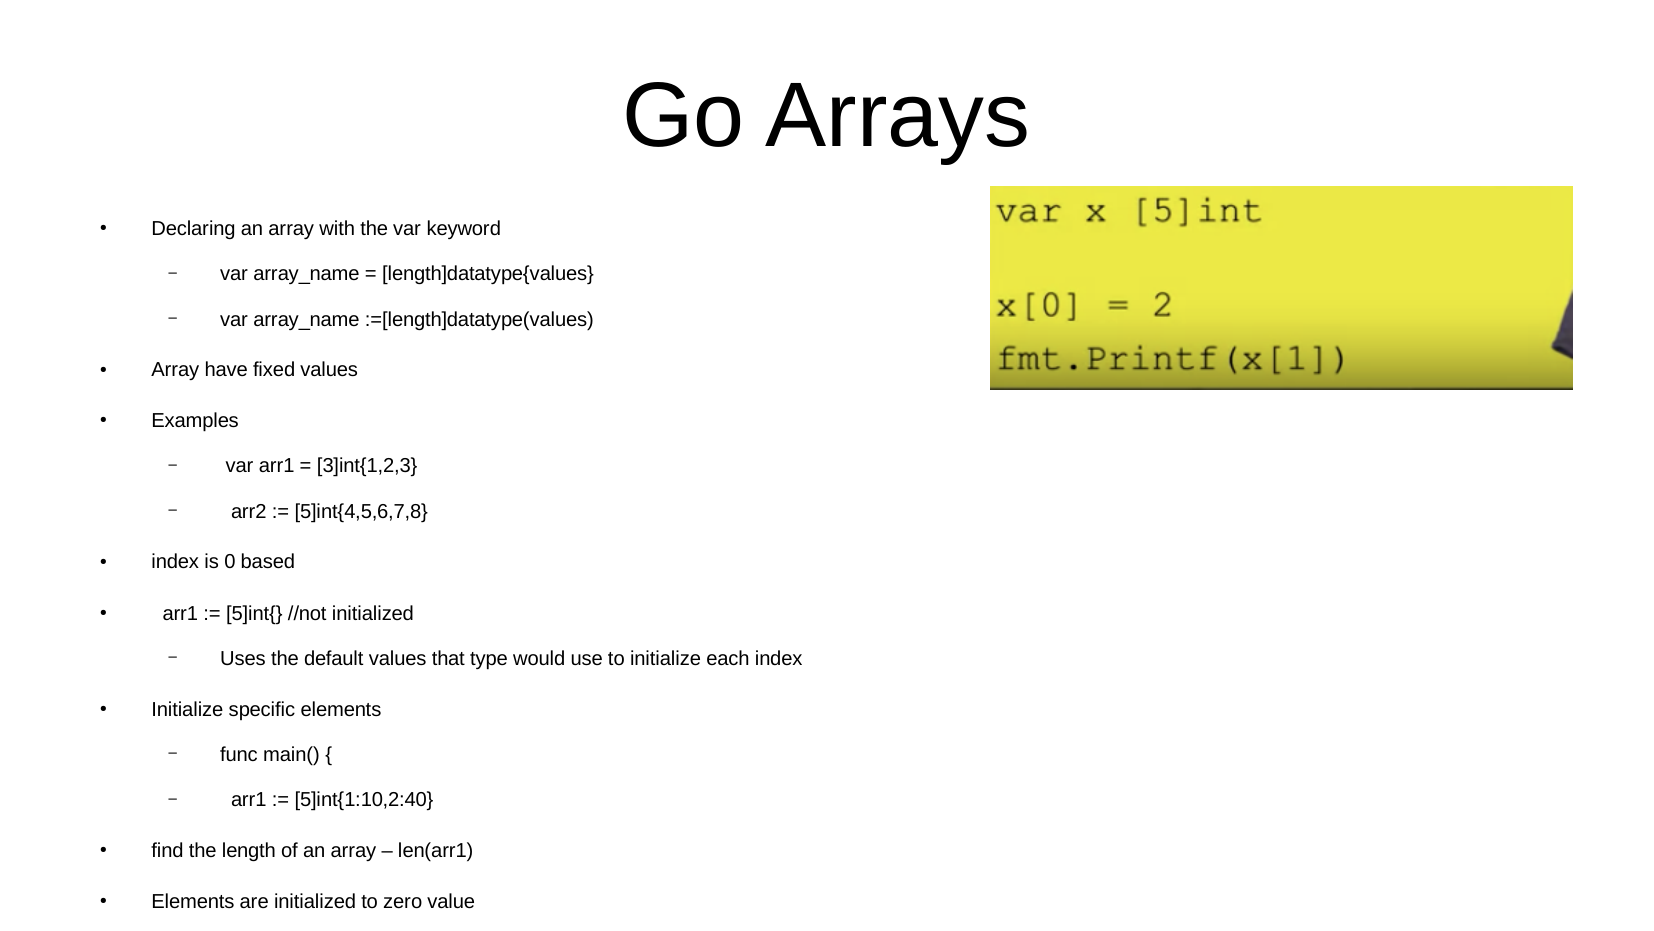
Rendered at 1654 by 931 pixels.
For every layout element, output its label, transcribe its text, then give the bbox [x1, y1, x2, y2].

title Go Arrays [82, 37, 1571, 193]
list Declaring an array with the var keyword var array_name = [length]datatype{values} var array_name :=[length]datatype(values) Array have fixed values Examples var arr1 = [3]int{1,2,3} arr2 := [5]int{4,5,6,7,8} index is 0 based arr1 := [5]int{} //not initialized Uses the default values that type would use to initialize each index Initialize specific elements func main() { arr1 := [5]int{1:10,2:40} find the length of an array – len(arr1) Elements are initialized to zero value [82, 217, 1571, 916]
picture [990, 186, 1573, 391]
